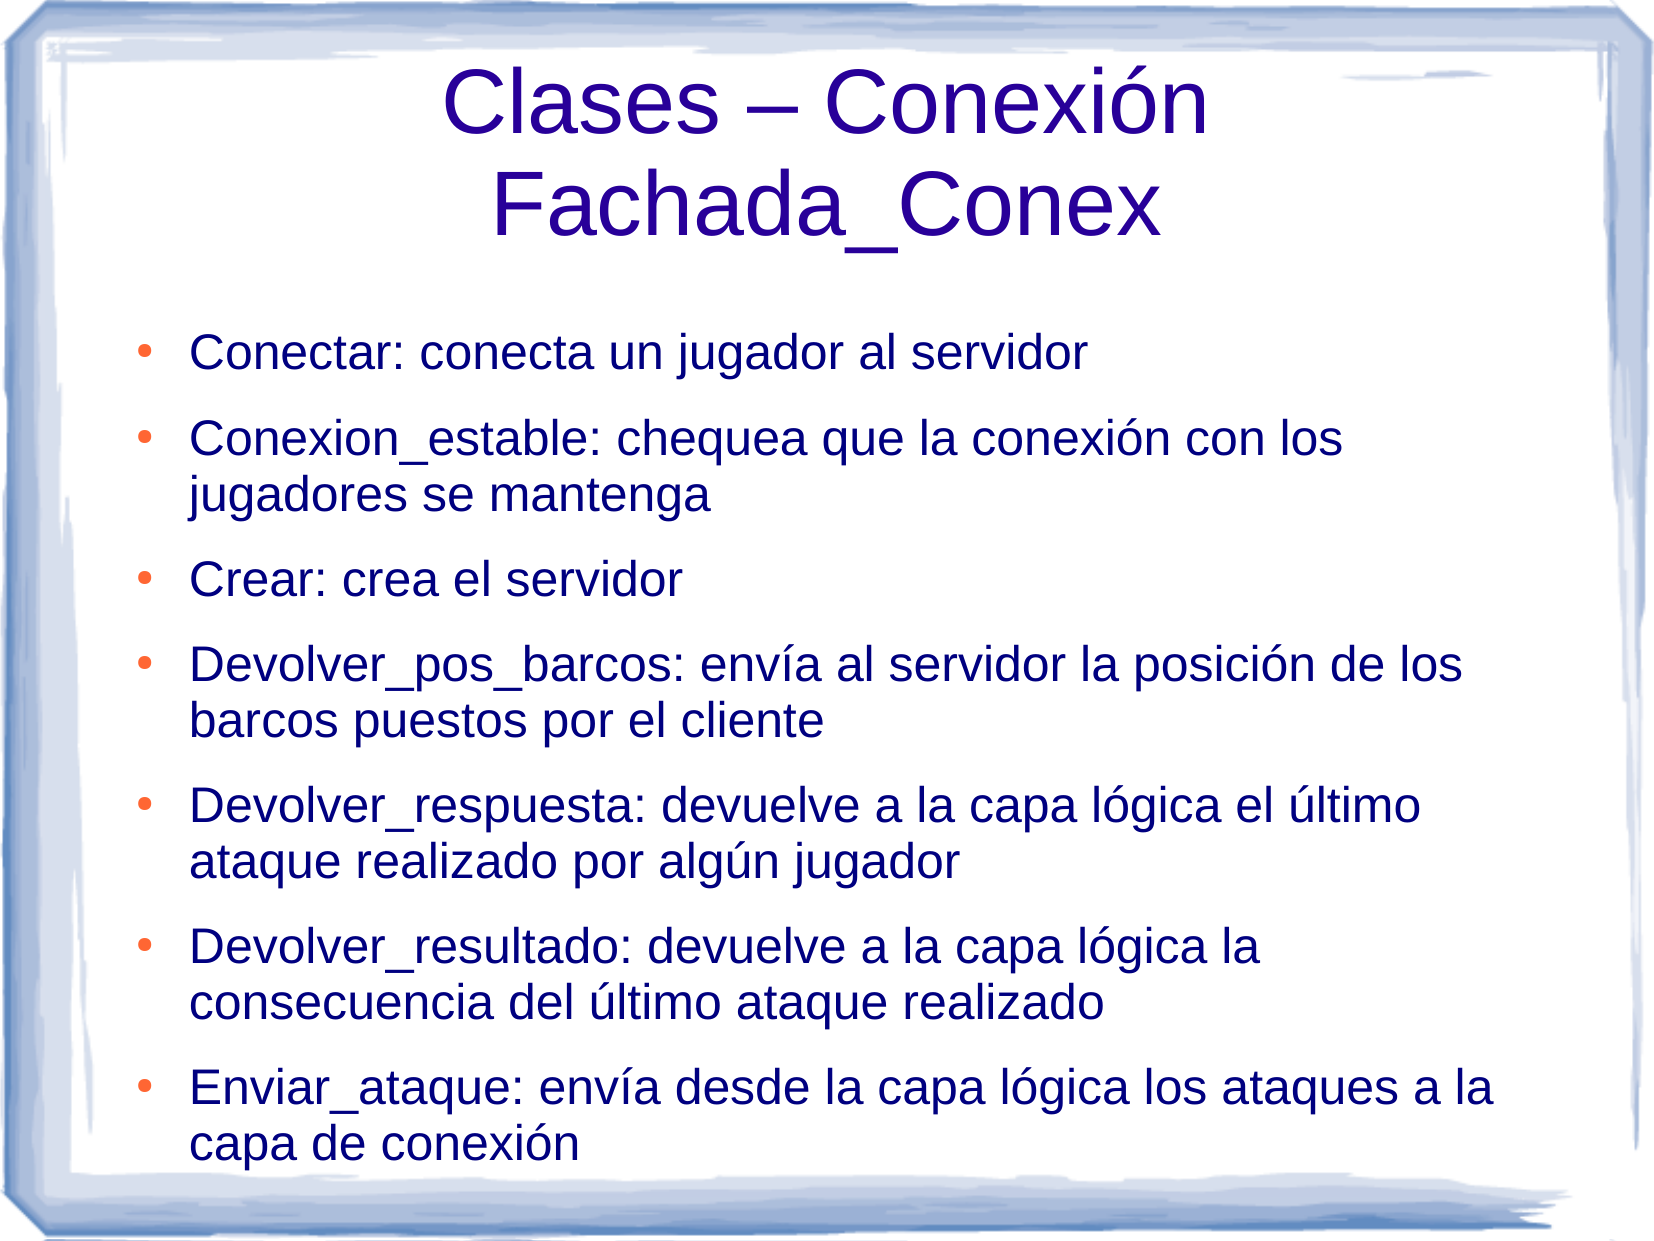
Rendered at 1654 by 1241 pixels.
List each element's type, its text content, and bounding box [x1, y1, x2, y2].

title Clases – Conexión Fachada_Conex [82, 49, 1571, 257]
picture [0, 0, 1654, 1241]
list Conectar: conecta un jugador al servidor Conexion_estable: chequea que la conexión con los jugadores se mantenga Crear: crea el servidor Devolver_pos_barcos: envía al servidor la posición de los barcos puestos por el cliente Devolver_respuesta: devuelve a la capa lógica el último ataque realizado por algún jugador Devolver_resultado: devuelve a la capa lógica la consecuencia del último ataque realizado Enviar_ataque: envía desde la capa lógica los ataques a la capa de conexión [118, 324, 1571, 1172]
